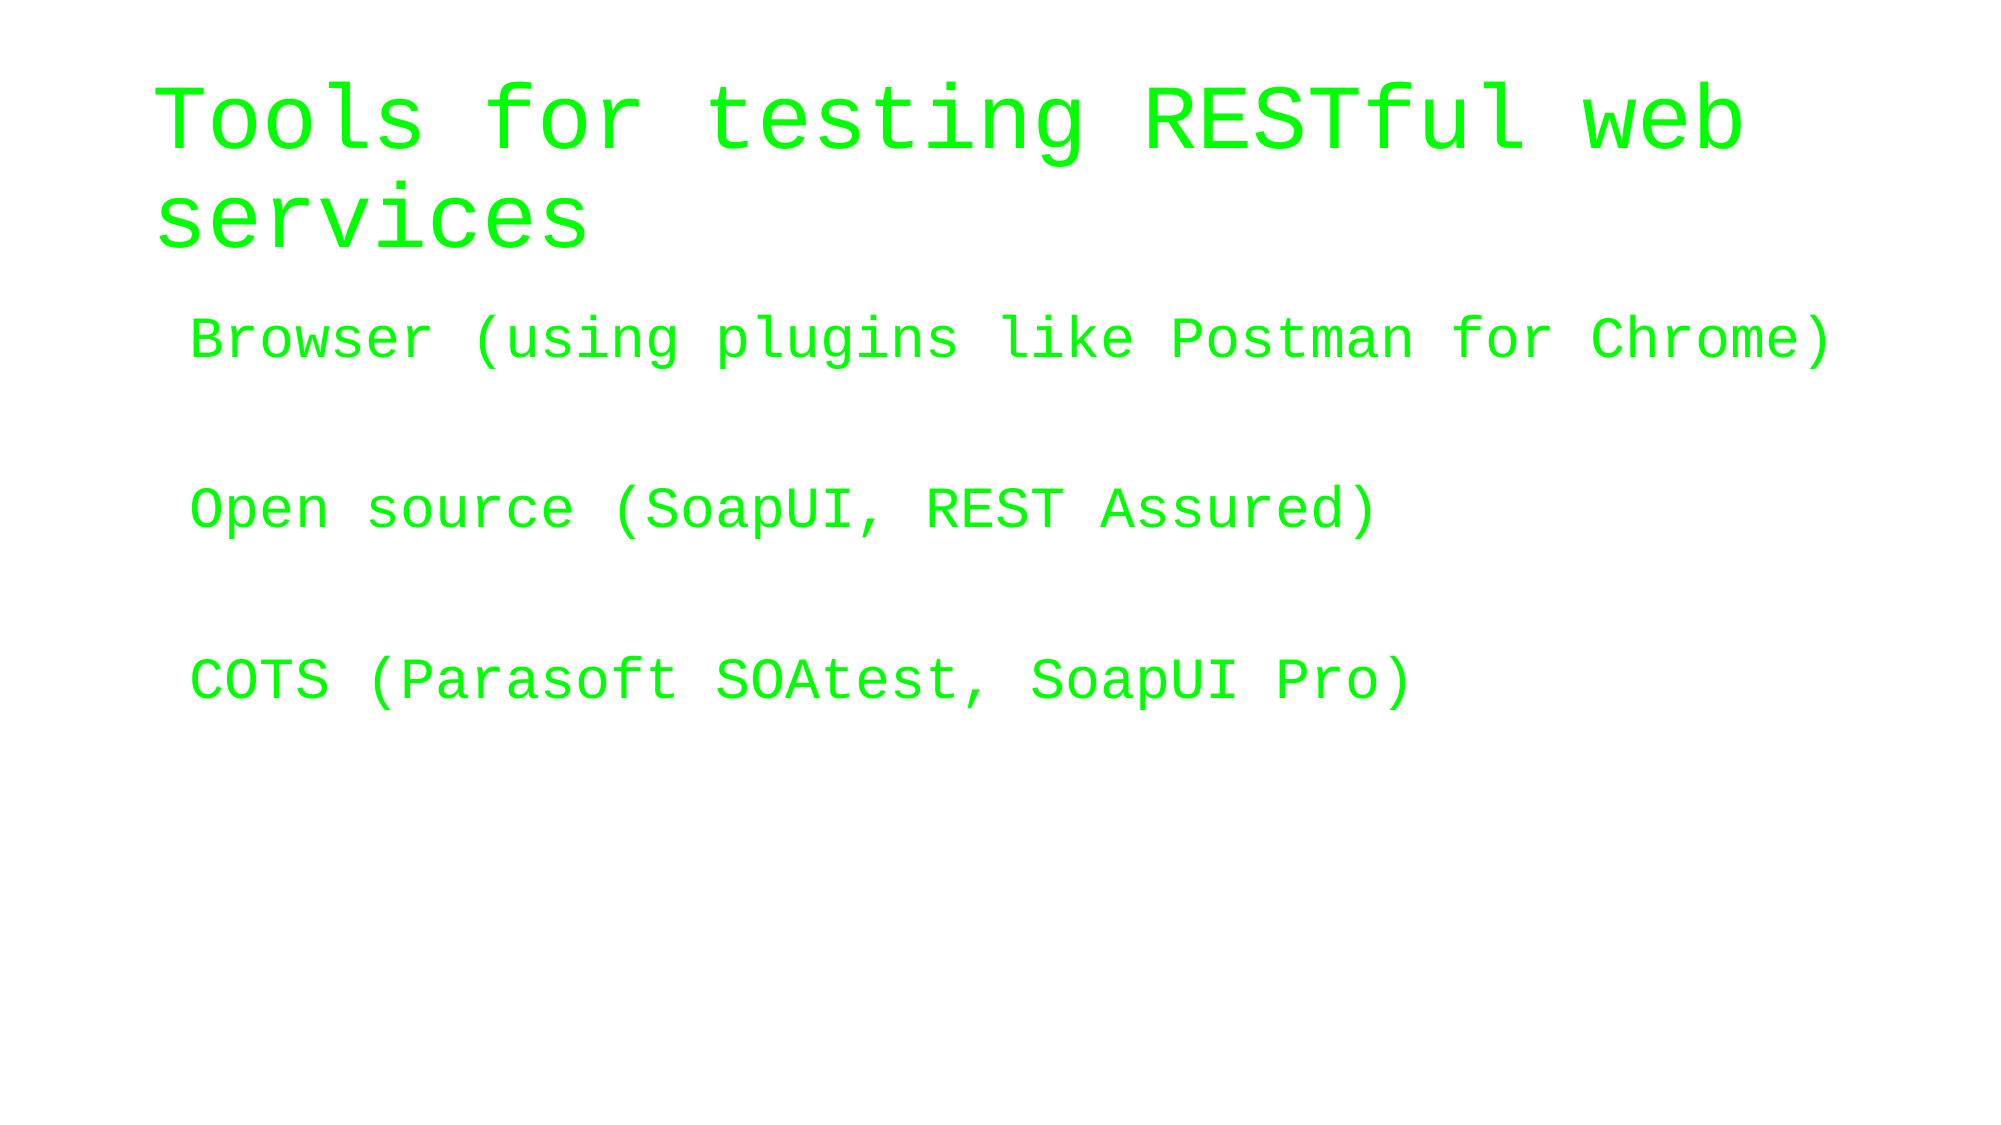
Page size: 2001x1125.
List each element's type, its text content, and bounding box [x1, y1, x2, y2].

list Browser (using plugins like Postman for Chrome) Open source (SoapUI, REST Assured) COTS (Parasoft SOAtest, SoapUI Pro) [137, 299, 1863, 1014]
title Tools for testing RESTful web services [137, 59, 1863, 278]
